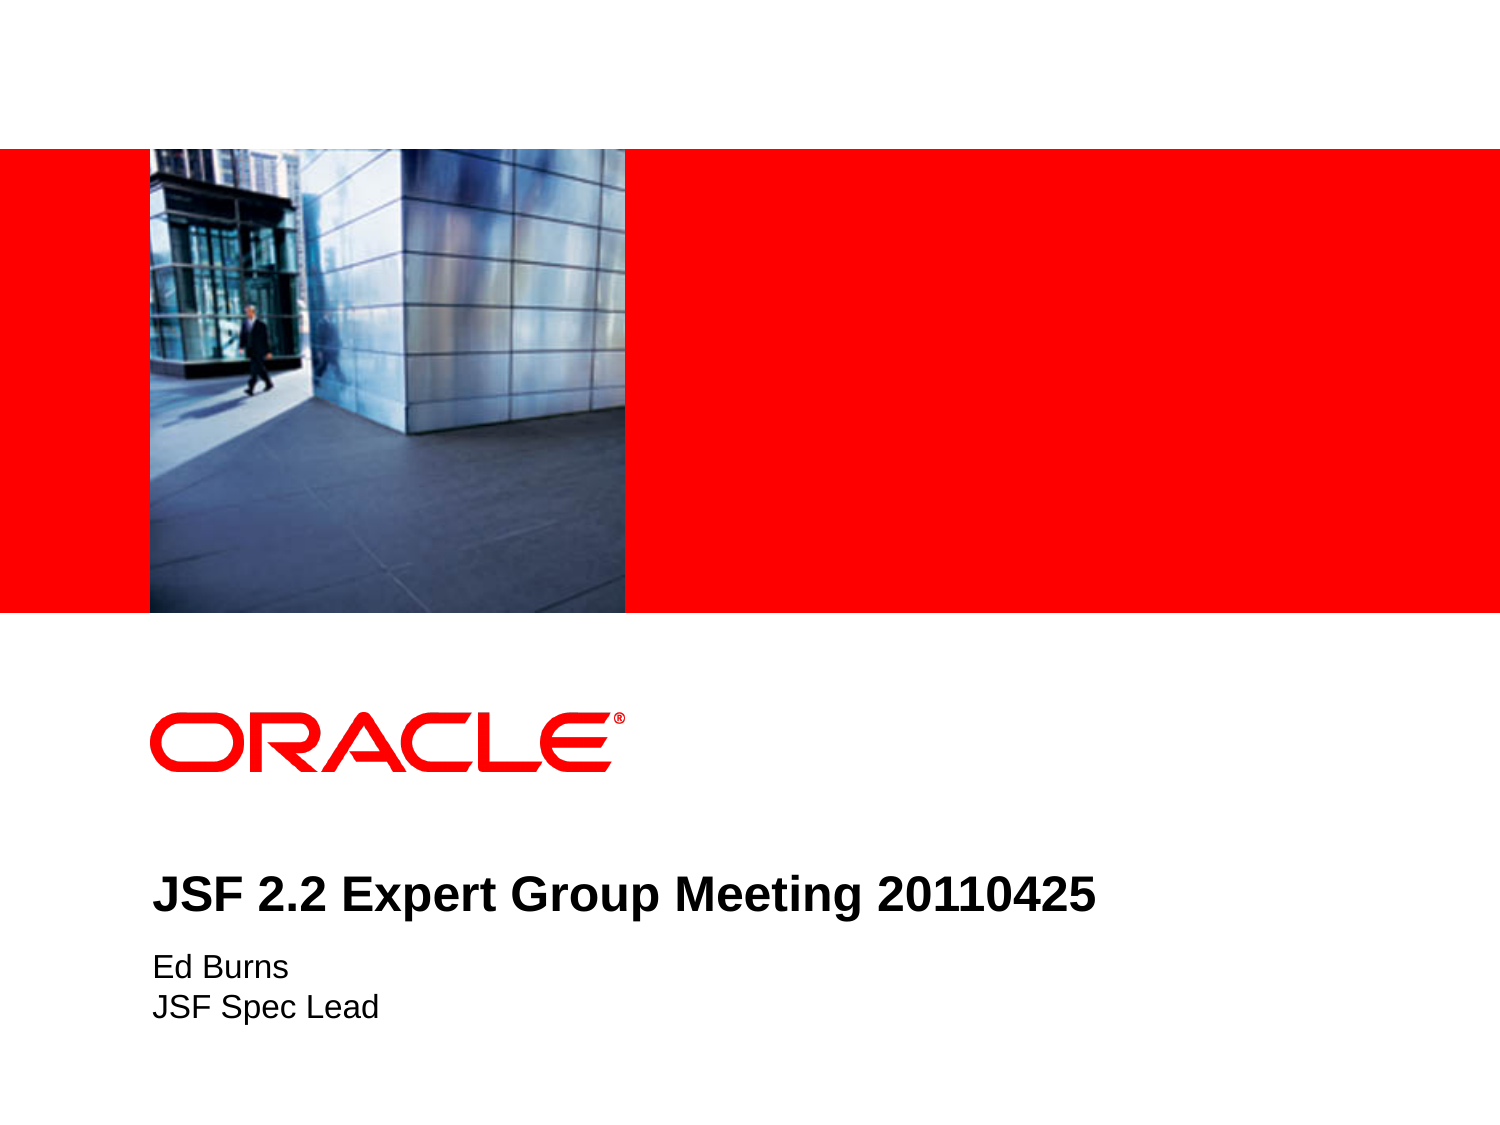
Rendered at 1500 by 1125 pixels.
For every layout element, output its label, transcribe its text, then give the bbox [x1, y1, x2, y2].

picture [150, 712, 625, 772]
picture [0, 149, 1500, 613]
subtitle Ed Burns JSF Spec Lead [137, 937, 1188, 1073]
title JSF 2.2 Expert Group Meeting 20110425 [137, 787, 1413, 929]
